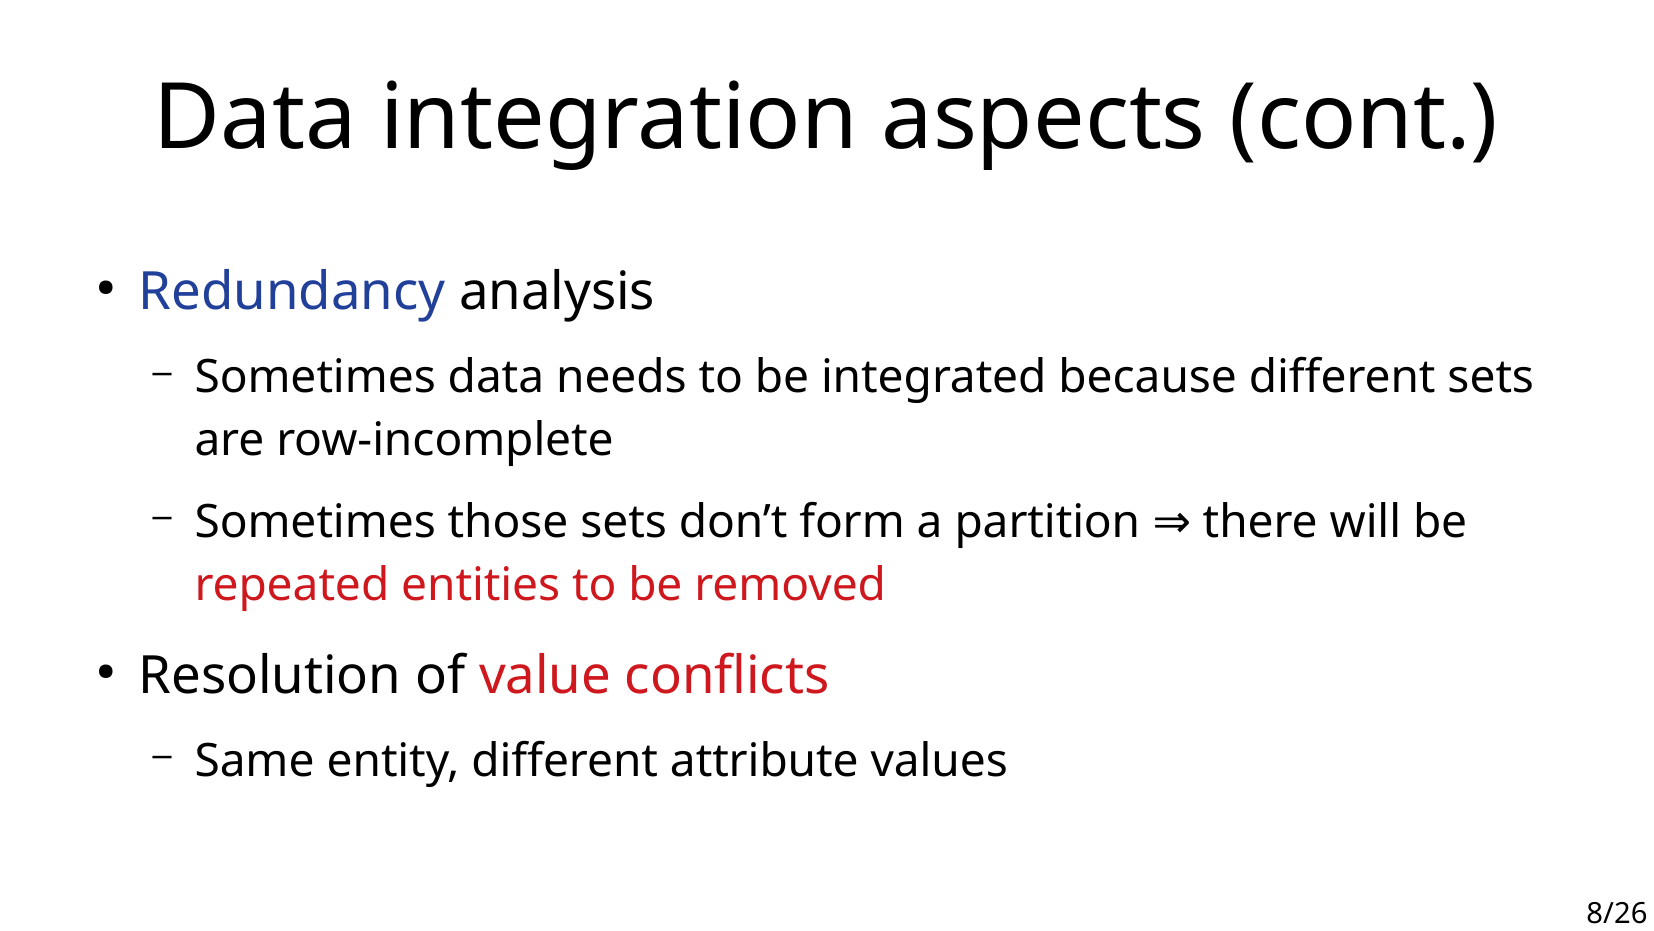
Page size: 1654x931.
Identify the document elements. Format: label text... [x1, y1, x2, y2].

list Redundancy analysis Sometimes data needs to be integrated because different sets are row-incomplete Sometimes those sets don’t form a partition ⇒ there will be repeated entities to be removed Resolution of value conflicts Same entity, different attribute values [82, 253, 1571, 793]
title Data integration aspects (cont.) [82, 1, 1571, 226]
